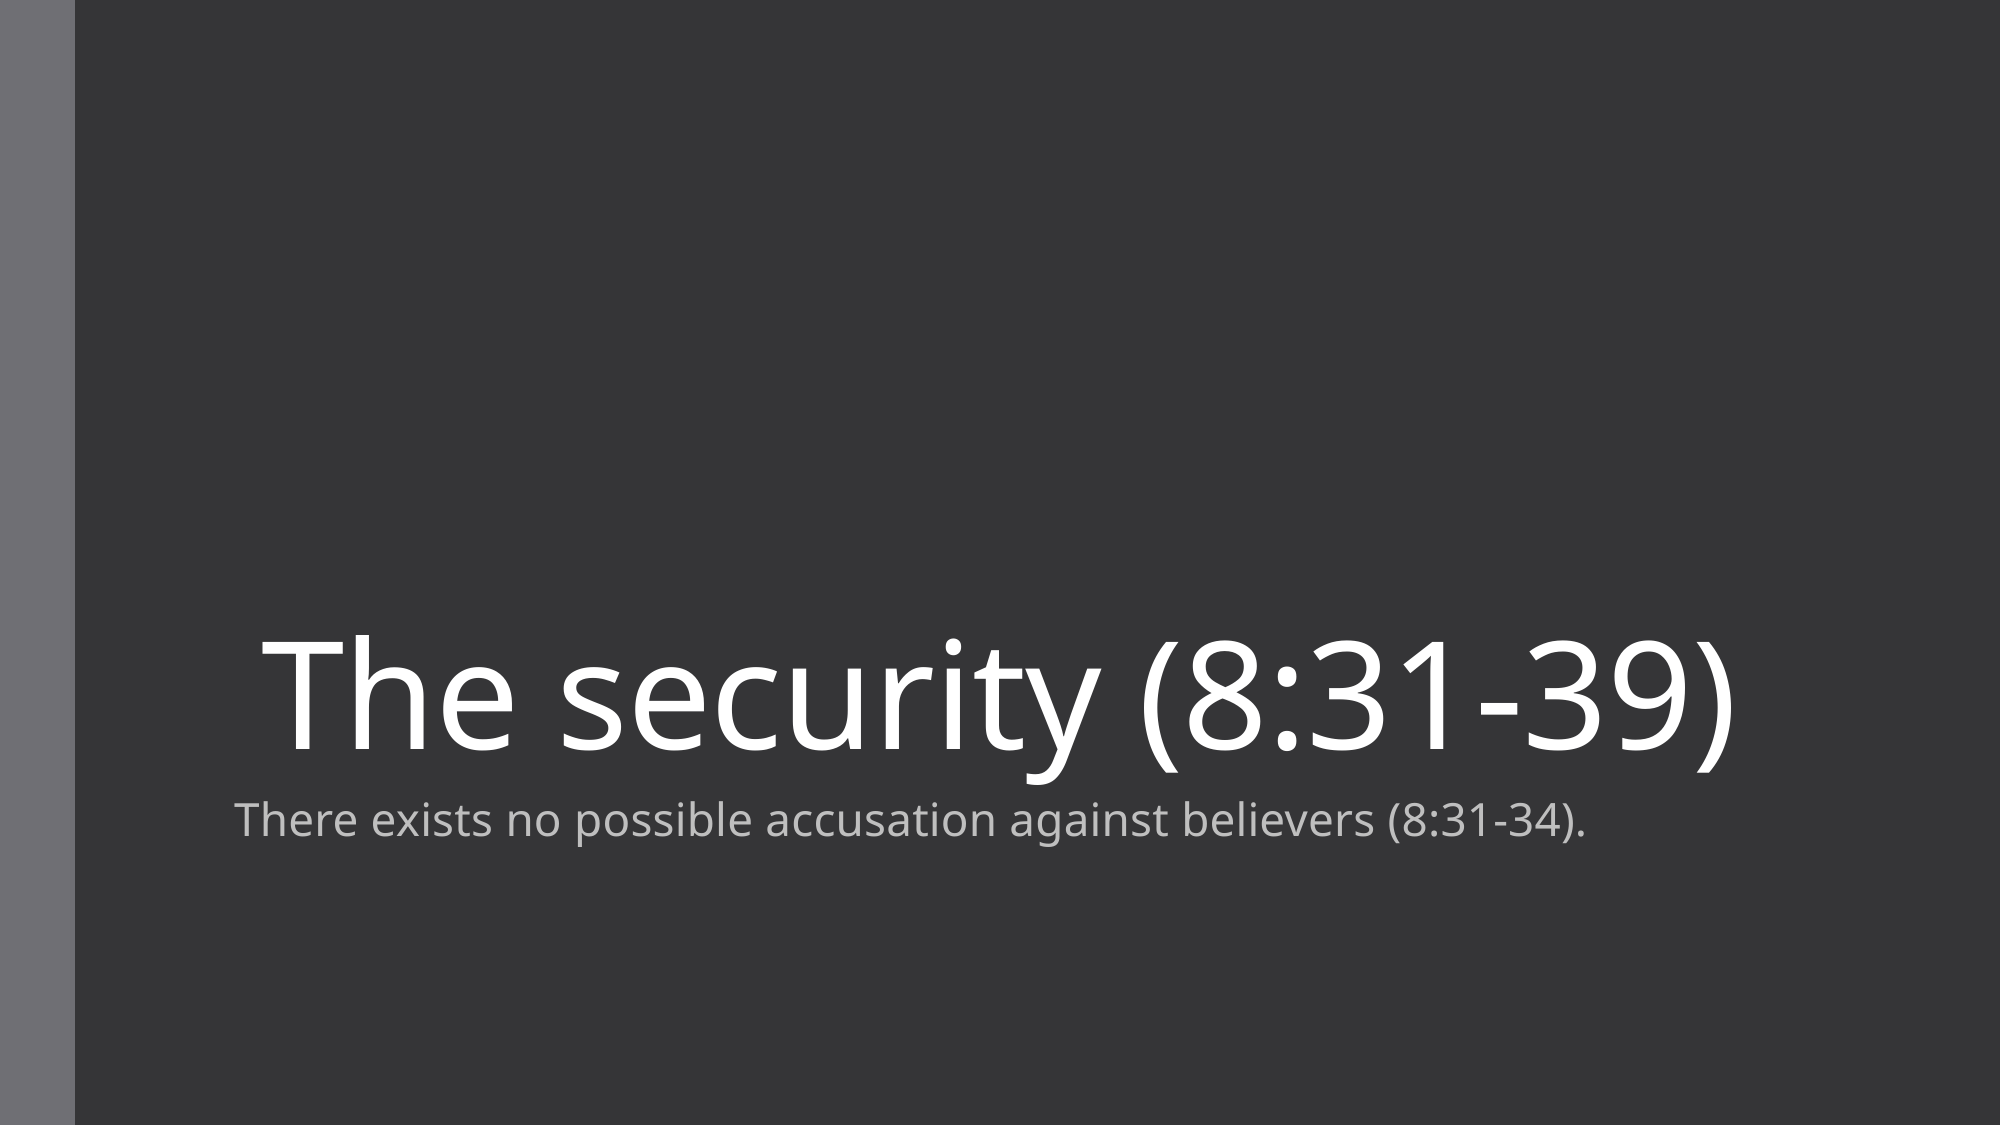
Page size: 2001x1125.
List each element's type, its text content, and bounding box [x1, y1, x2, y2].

title The security (8:31-39) [206, 124, 1752, 787]
subtitle There exists no possible accusation against believers (8:31-34). [206, 787, 1752, 1066]
